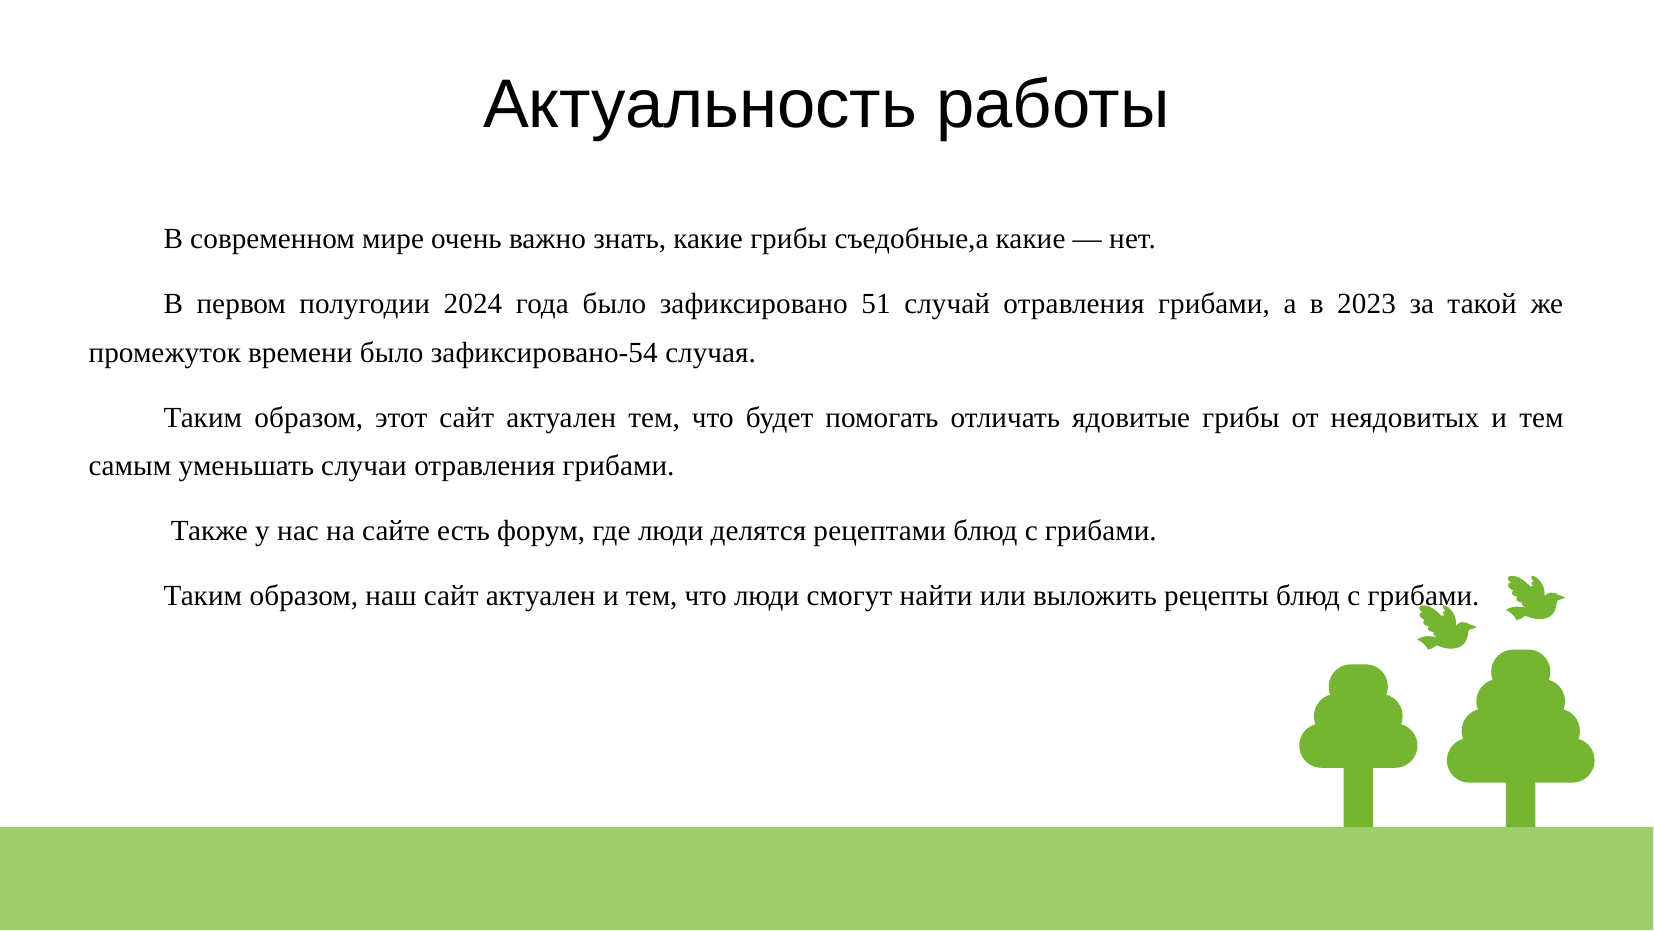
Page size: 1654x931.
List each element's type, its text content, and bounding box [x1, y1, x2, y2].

list В современном мире очень важно знать, какие грибы съедобные,а какие — нет. В первом полугодии 2024 года было зафиксировано 51 случай отравления грибами, а в 2023 за такой же промежуток времени было зафиксировано-54 случая. Таким образом, этот сайт актуален тем, что будет помогать отличать ядовитые грибы от неядовитых и тем самым уменьшать случаи отравления грибами. Также у нас на сайте есть форум, где люди делятся рецептами блюд с грибами. Таким образом, наш сайт актуален и тем, что люди смогут найти или выложить рецепты блюд с грибами. [88, 206, 1565, 739]
title Актуальность работы [88, 29, 1565, 178]
